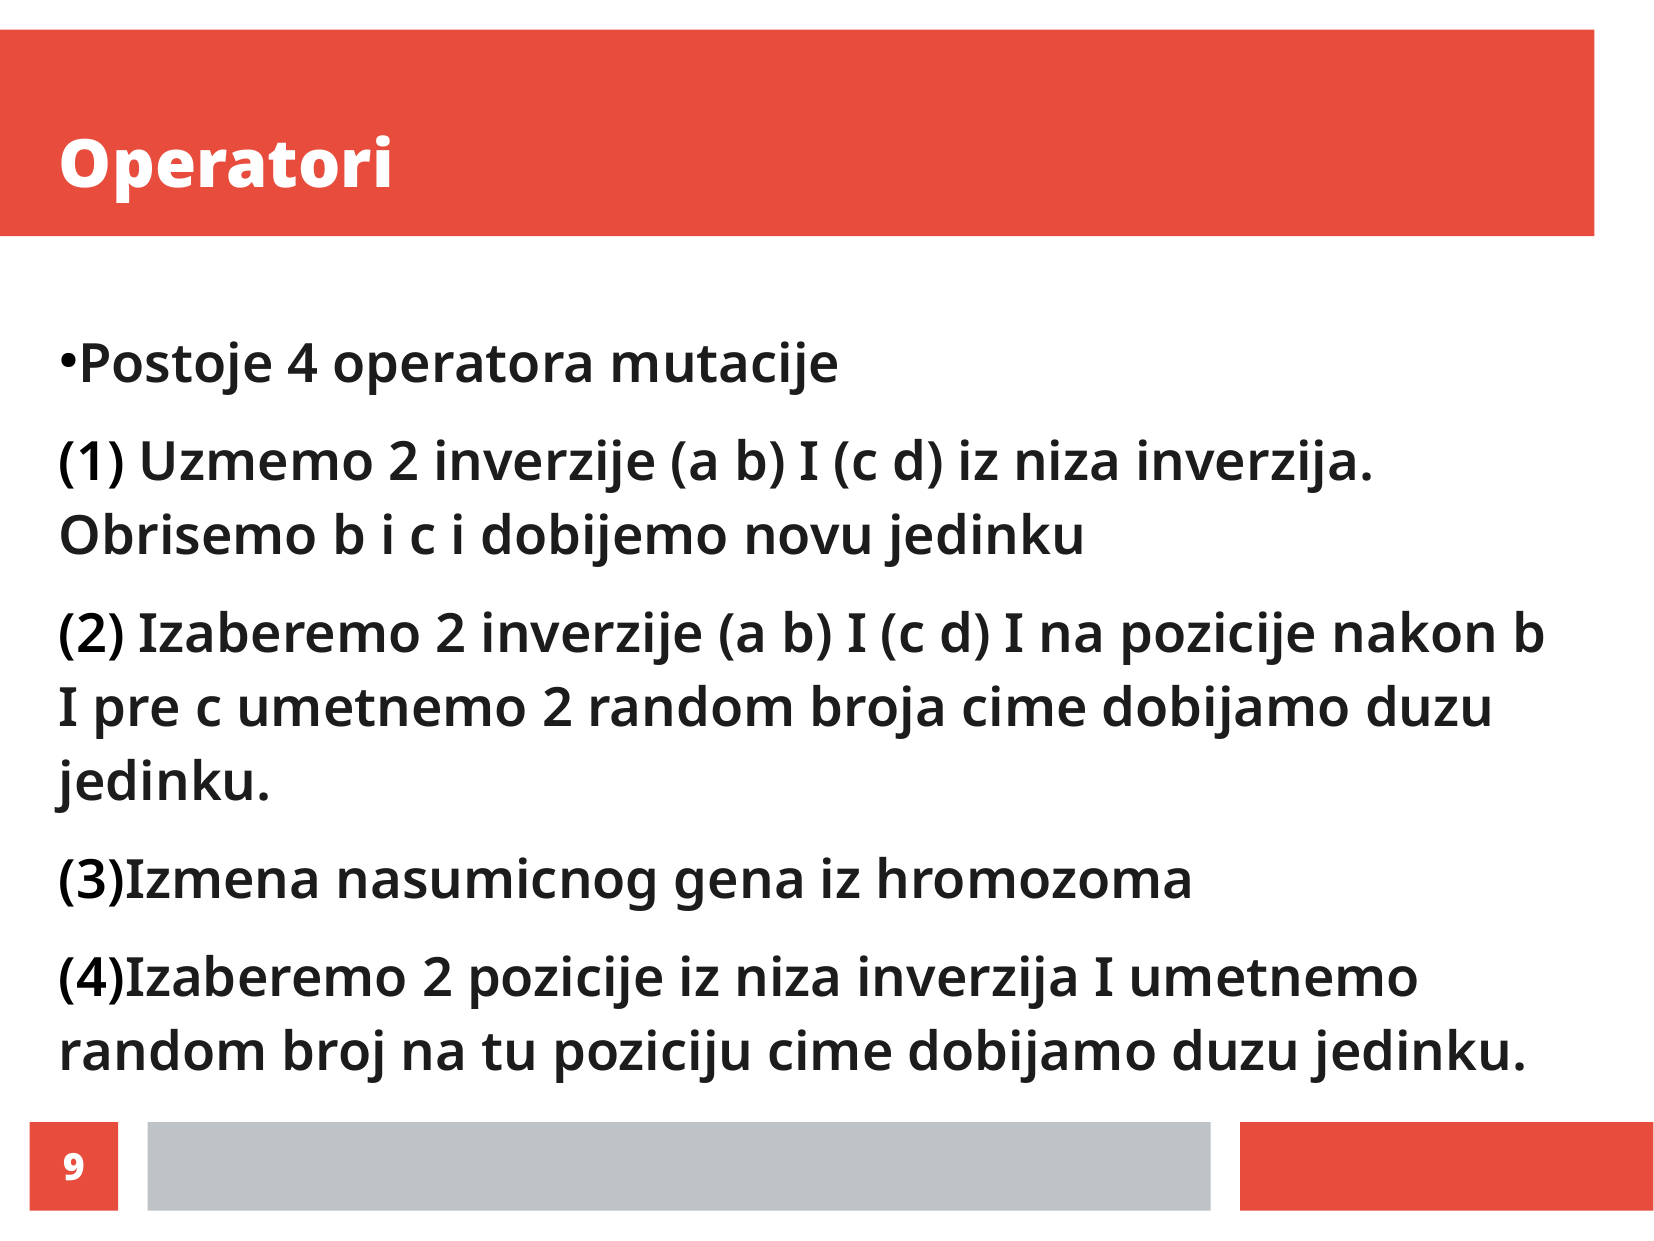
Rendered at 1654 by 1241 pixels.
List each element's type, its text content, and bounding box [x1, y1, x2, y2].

title Operatori [59, 59, 1595, 207]
list Postoje 4 operatora mutacije Uzmemo 2 inverzije (a b) I (c d) iz niza inverzija. Obrisemo b i c i dobijemo novu jedinku Izaberemo 2 inverzije (a b) I (c d) I na pozicije nakon b I pre c umetnemo 2 random broja cime dobijamo duzu jedinku. Izmena nasumicnog gena iz hromozoma Izaberemo 2 pozicije iz niza inverzija I umetnemo random broj na tu poziciju cime dobijamo duzu jedinku. [59, 324, 1565, 1093]
